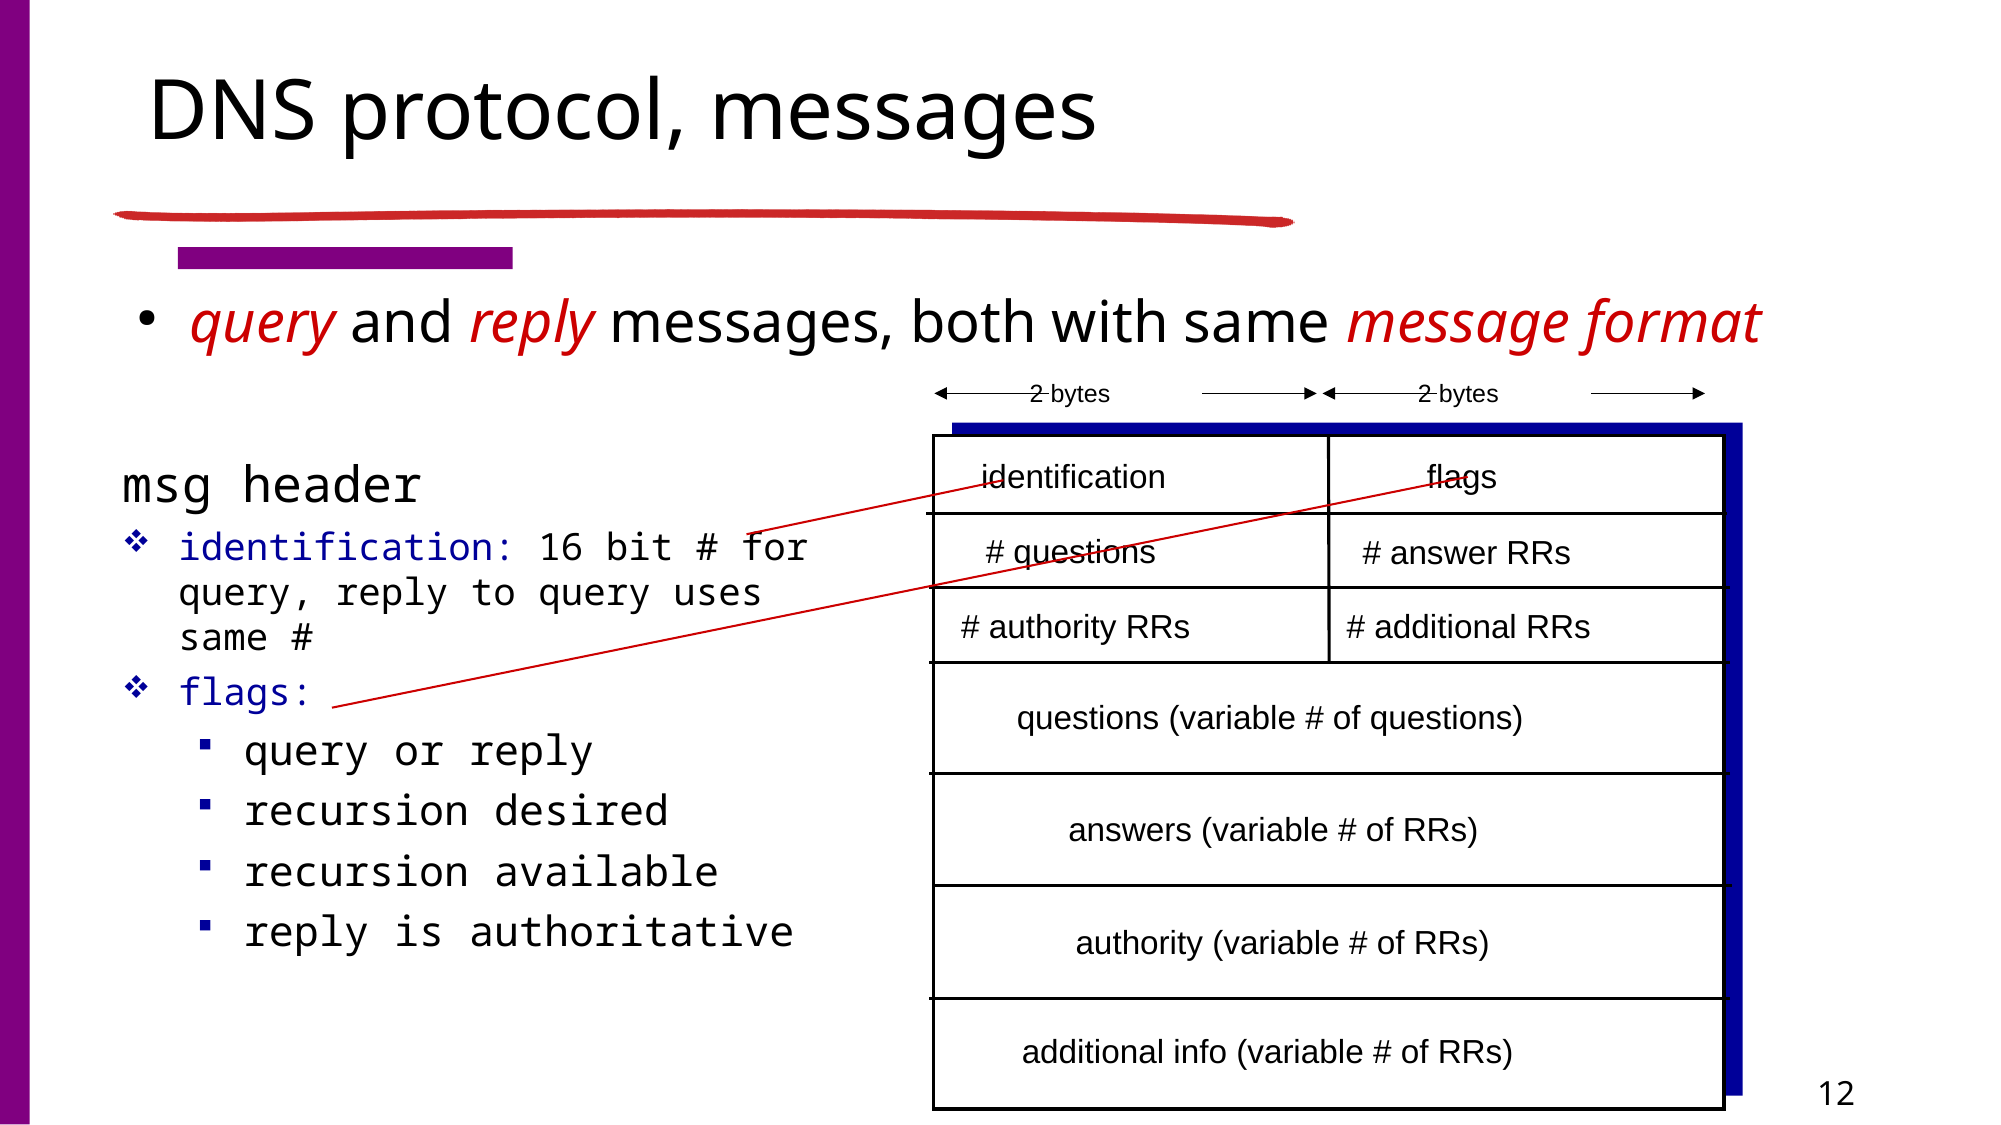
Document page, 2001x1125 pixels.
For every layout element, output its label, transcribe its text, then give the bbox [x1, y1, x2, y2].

text_box # additional RRs [1331, 597, 1719, 653]
text_box 2 bytes [1403, 369, 1627, 416]
text_box [933, 422, 1743, 1109]
text_box flags [1466, 472, 1475, 486]
text_box authority (variable # of RRs) [1060, 913, 1618, 969]
text_box identification [966, 447, 1294, 503]
text_box [933, 589, 1327, 661]
text_box [1305, 507, 1327, 512]
text_box answers (variable # of RRs) [1053, 800, 1607, 857]
text_box additional info (variable # of RRs) [1007, 1022, 1642, 1078]
text_box flags [1412, 447, 1625, 503]
text_box [941, 515, 1327, 586]
text_box # questions [981, 522, 1284, 578]
text_box 2 bytes [1014, 369, 1239, 416]
picture [108, 204, 1308, 233]
text_box # questions [971, 522, 1235, 576]
list query and reply messages, both with same message format [104, 277, 1815, 363]
text_box questions (variable # of questions) [1002, 688, 1652, 744]
text_box # authority RRs [946, 597, 1319, 653]
text_box # answer RRs [1347, 524, 1699, 580]
text_box [933, 515, 1269, 584]
title DNS protocol, messages [97, 35, 1798, 177]
text_box msg header identification: 16 bit # for query, reply to query uses same # flags: query or reply recursion desired recursion available reply is authoritative [107, 444, 890, 1075]
